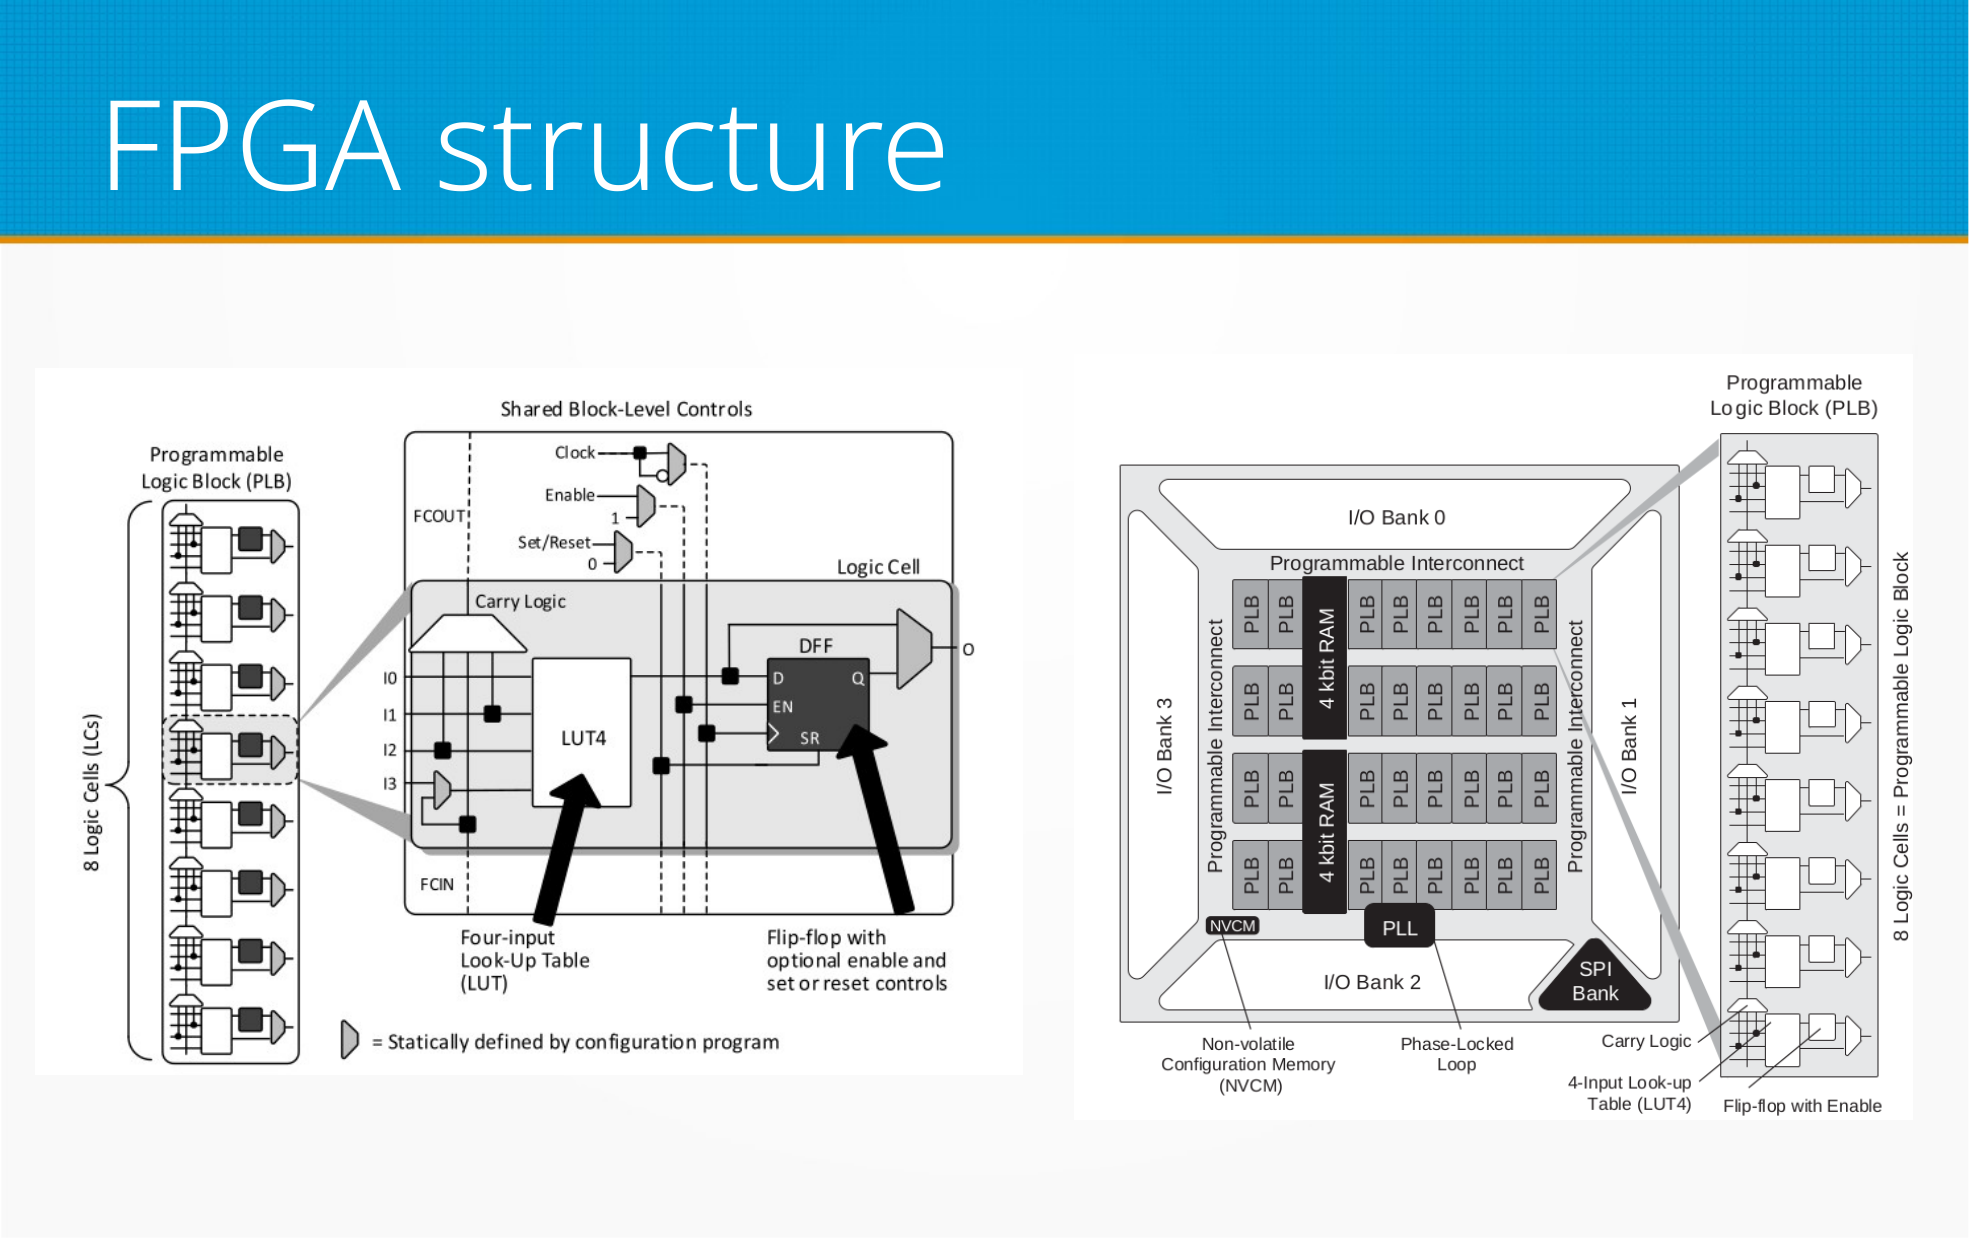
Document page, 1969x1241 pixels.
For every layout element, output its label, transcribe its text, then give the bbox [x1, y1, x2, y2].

title FPGA structure [98, 19, 1870, 227]
picture [0, 233, 1969, 1241]
